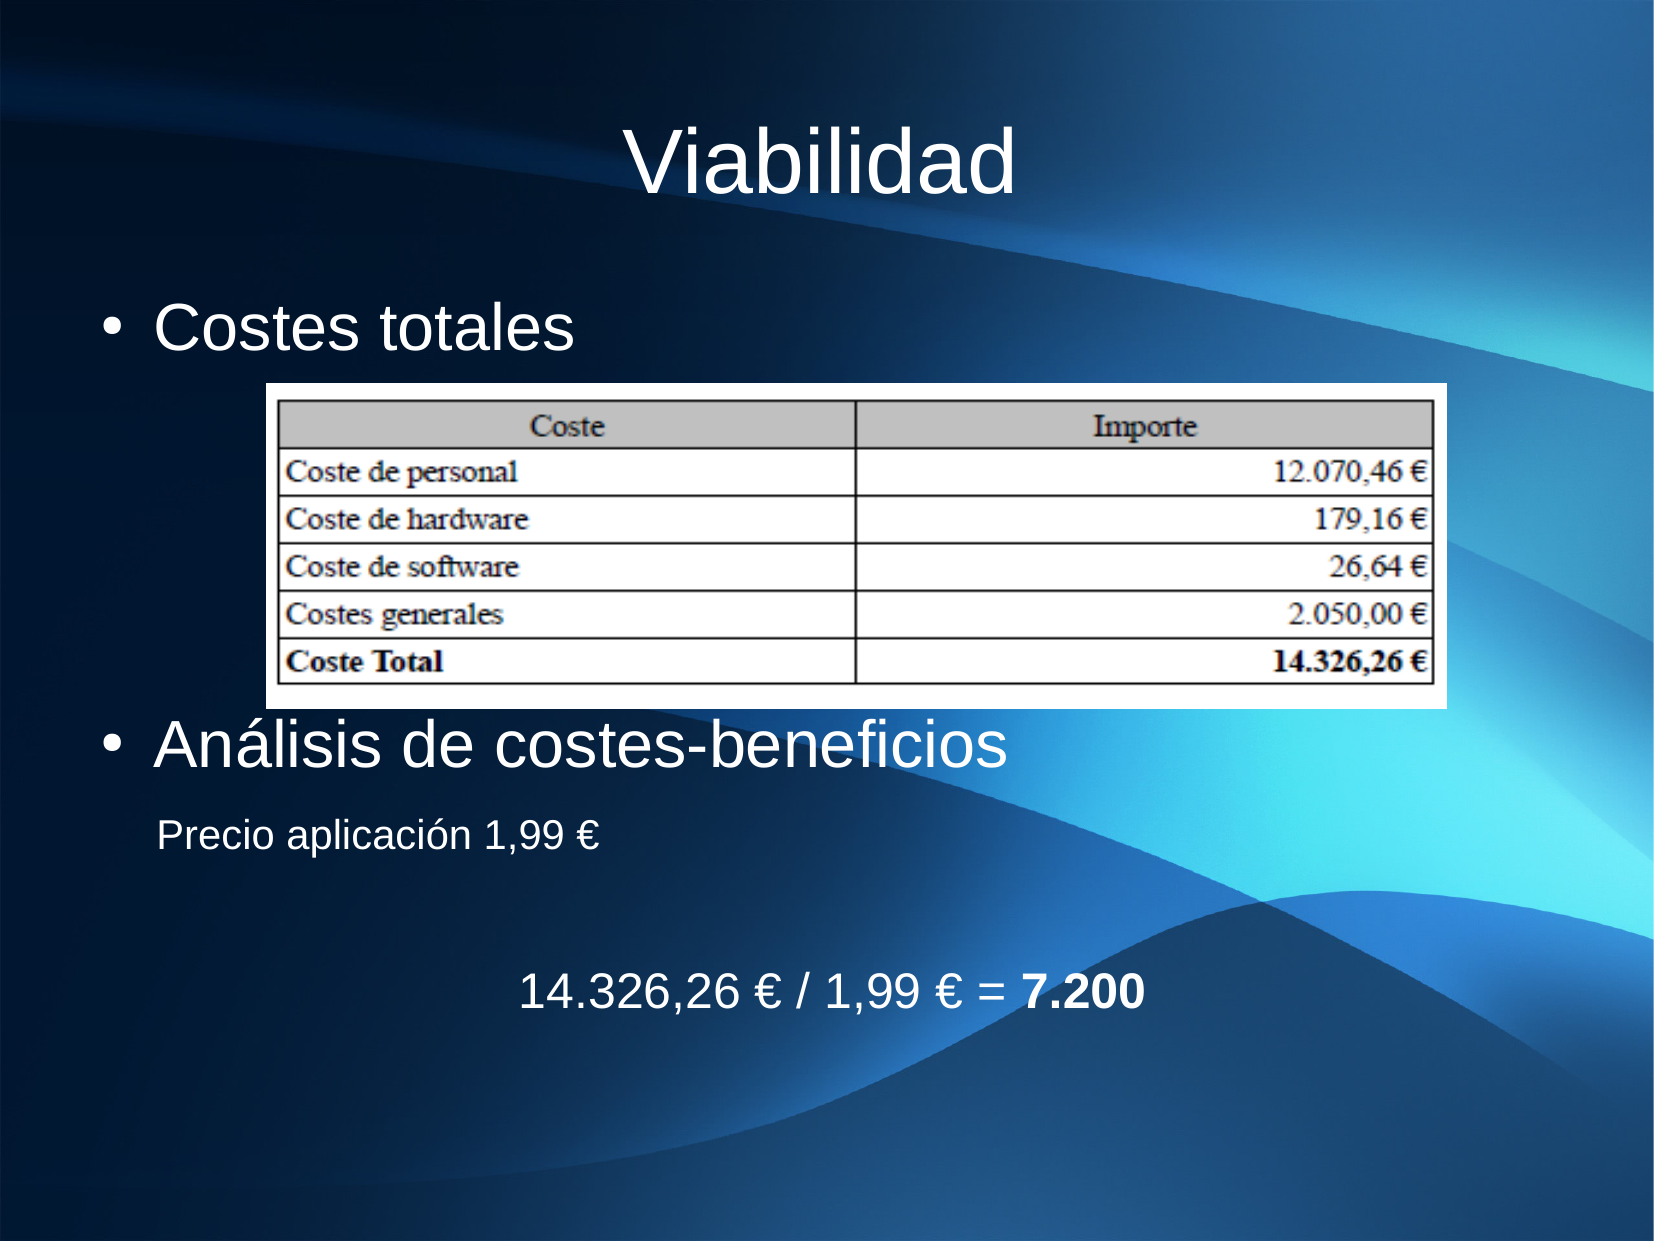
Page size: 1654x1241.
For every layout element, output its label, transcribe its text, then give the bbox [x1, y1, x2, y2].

title Viabilidad [76, 58, 1565, 266]
list Costes totales Análisis de costes-beneficios Precio aplicación 1,99 € 14.326,26 € / 1,99 € = 7.200 [82, 290, 1571, 1203]
picture [0, 0, 1654, 1241]
